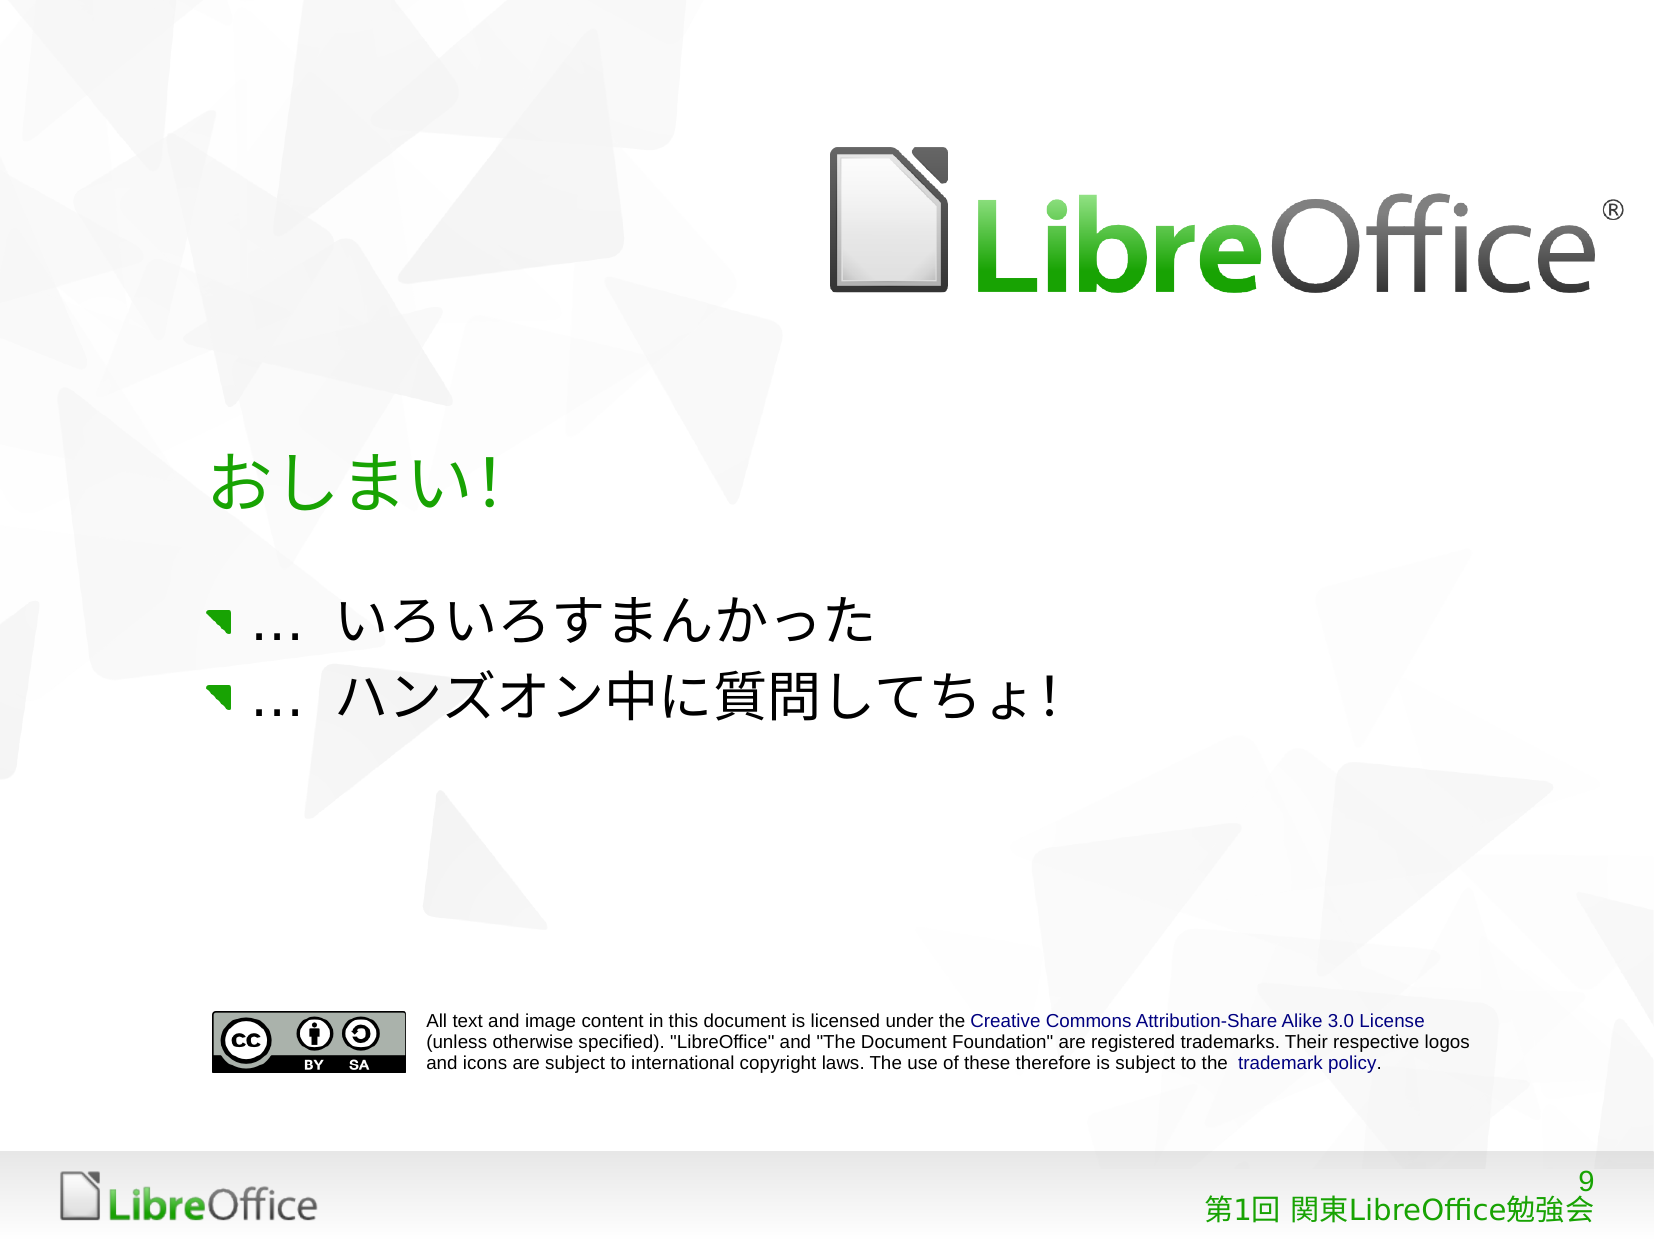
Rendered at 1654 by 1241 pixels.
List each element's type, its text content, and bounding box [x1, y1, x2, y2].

picture [212, 1011, 406, 1073]
picture [0, 0, 1654, 930]
picture [915, 548, 1654, 1169]
picture [41, 1152, 337, 1240]
list … いろいろすまんかった … ハンズオン中に質問してちょ！ [206, 590, 1477, 945]
title おしまい！ [206, 395, 1477, 573]
